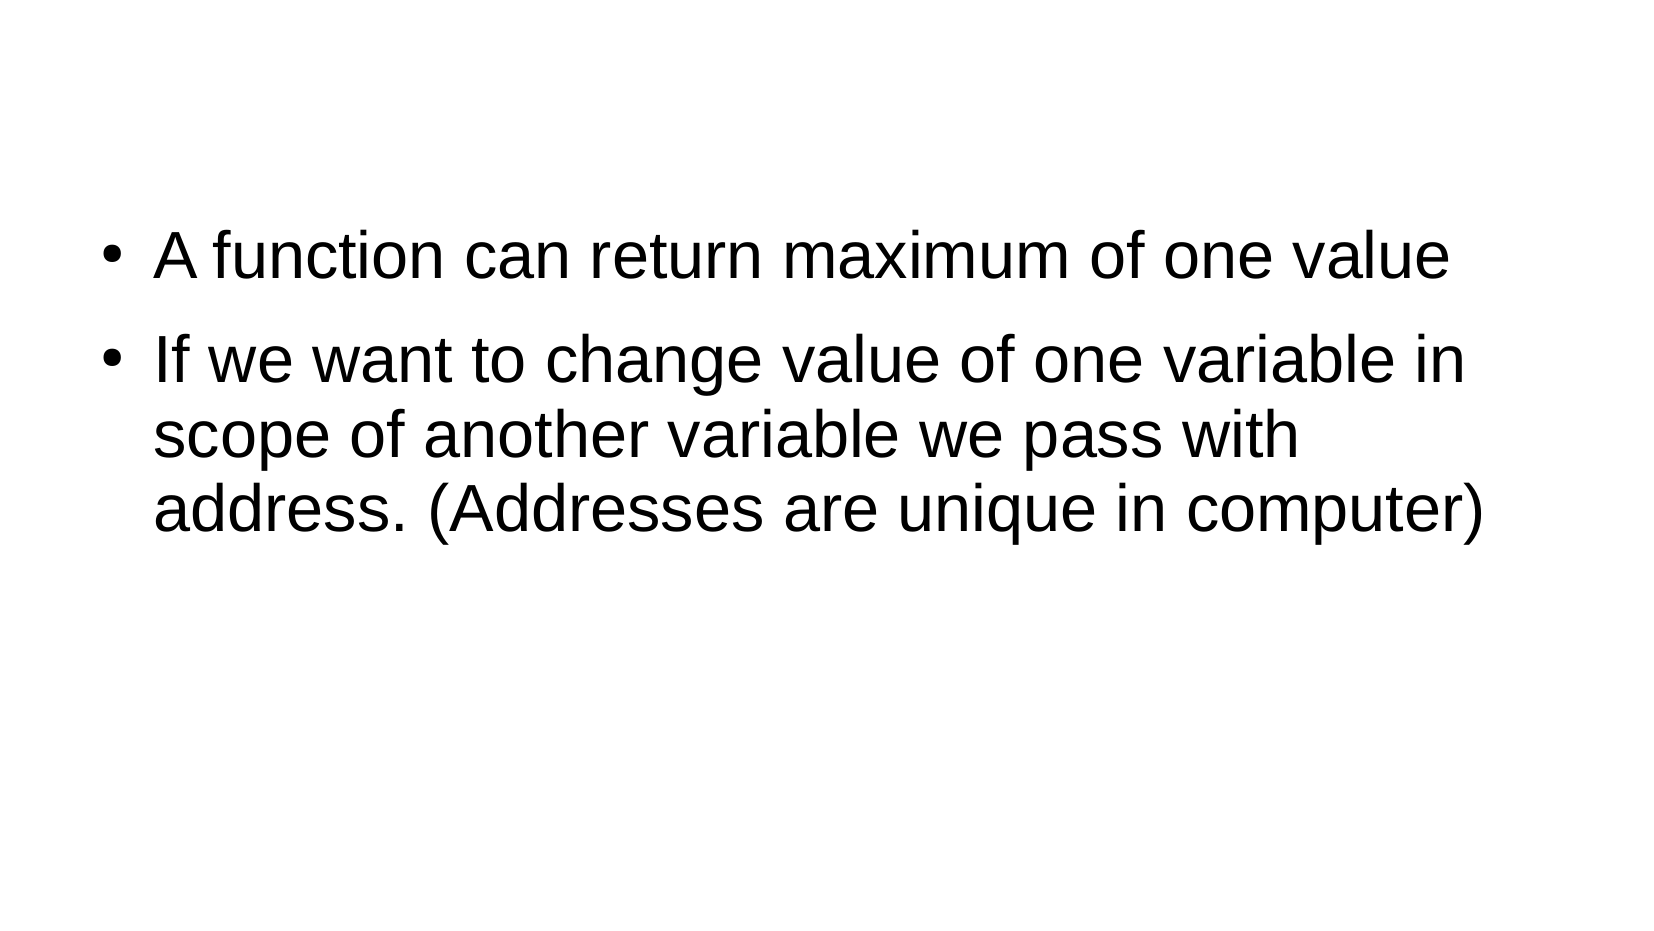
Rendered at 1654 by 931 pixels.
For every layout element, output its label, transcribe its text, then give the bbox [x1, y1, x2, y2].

list A function can return maximum of one value If we want to change value of one variable in scope of another variable we pass with address. (Addresses are unique in computer) [82, 217, 1571, 758]
